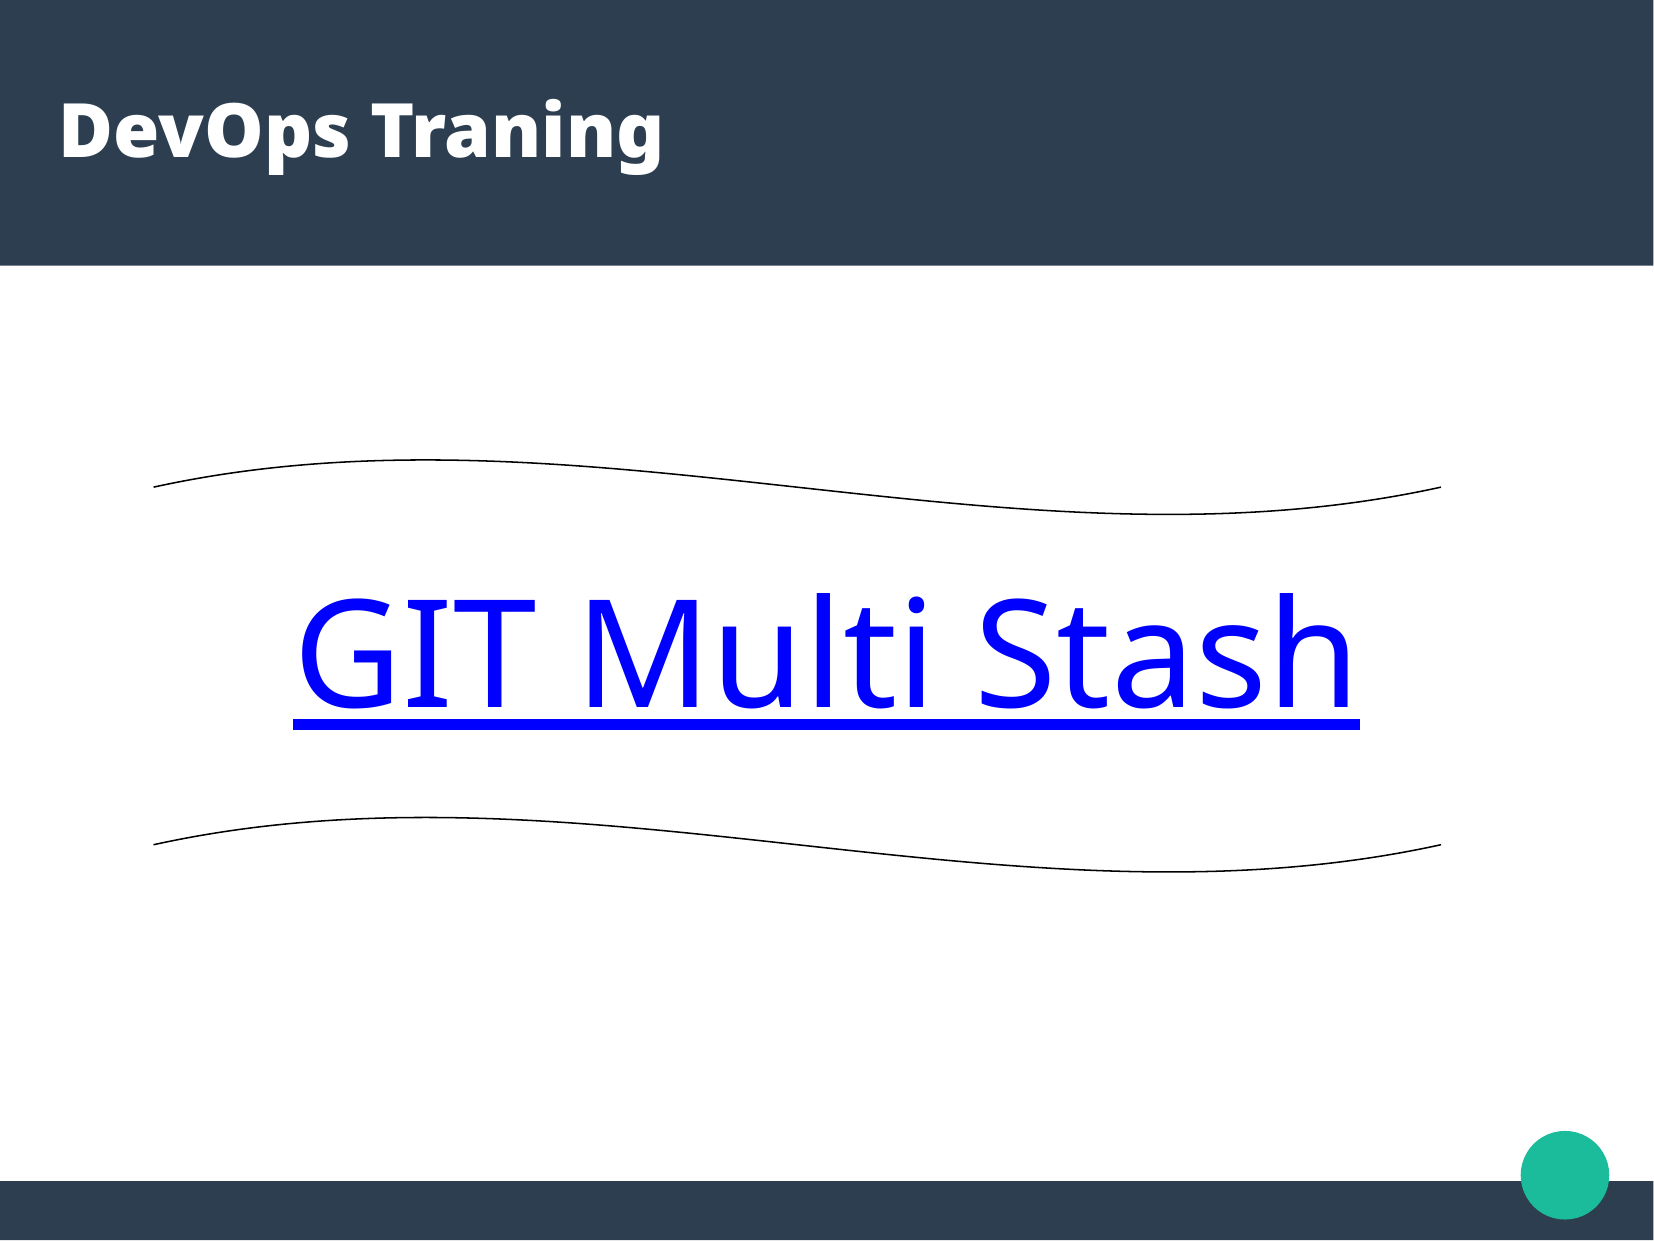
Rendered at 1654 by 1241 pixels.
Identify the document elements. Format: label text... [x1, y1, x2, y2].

title DevOps Traning [59, 49, 1595, 207]
subtitle GIT Multi Stash [82, 290, 1571, 1010]
